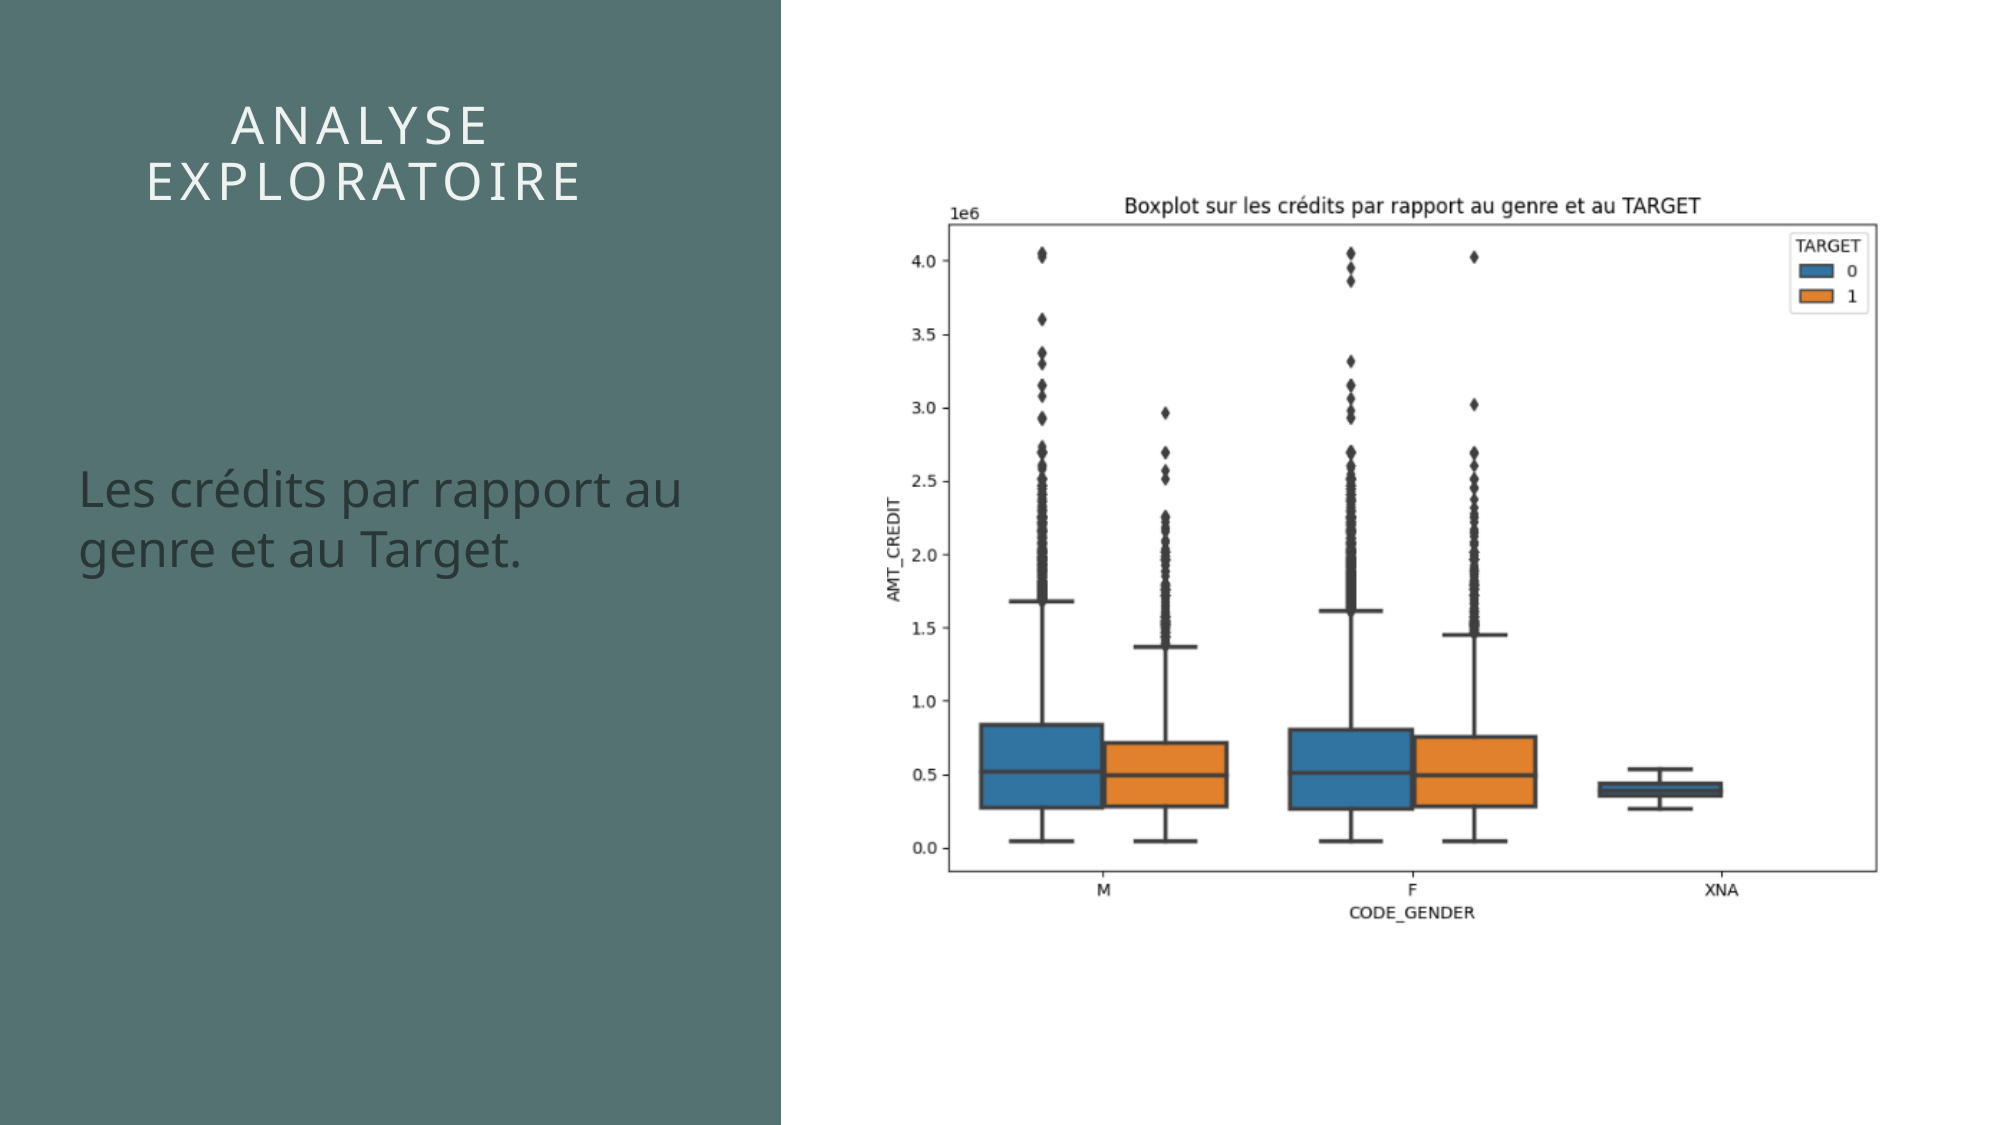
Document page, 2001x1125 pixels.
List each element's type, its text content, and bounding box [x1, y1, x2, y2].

picture [887, 192, 1888, 933]
text_box Les crédits par rapport au genre et au Target. [63, 449, 744, 587]
title Analyse exploratoire [112, 25, 615, 220]
text_box [0, 0, 2000, 1125]
